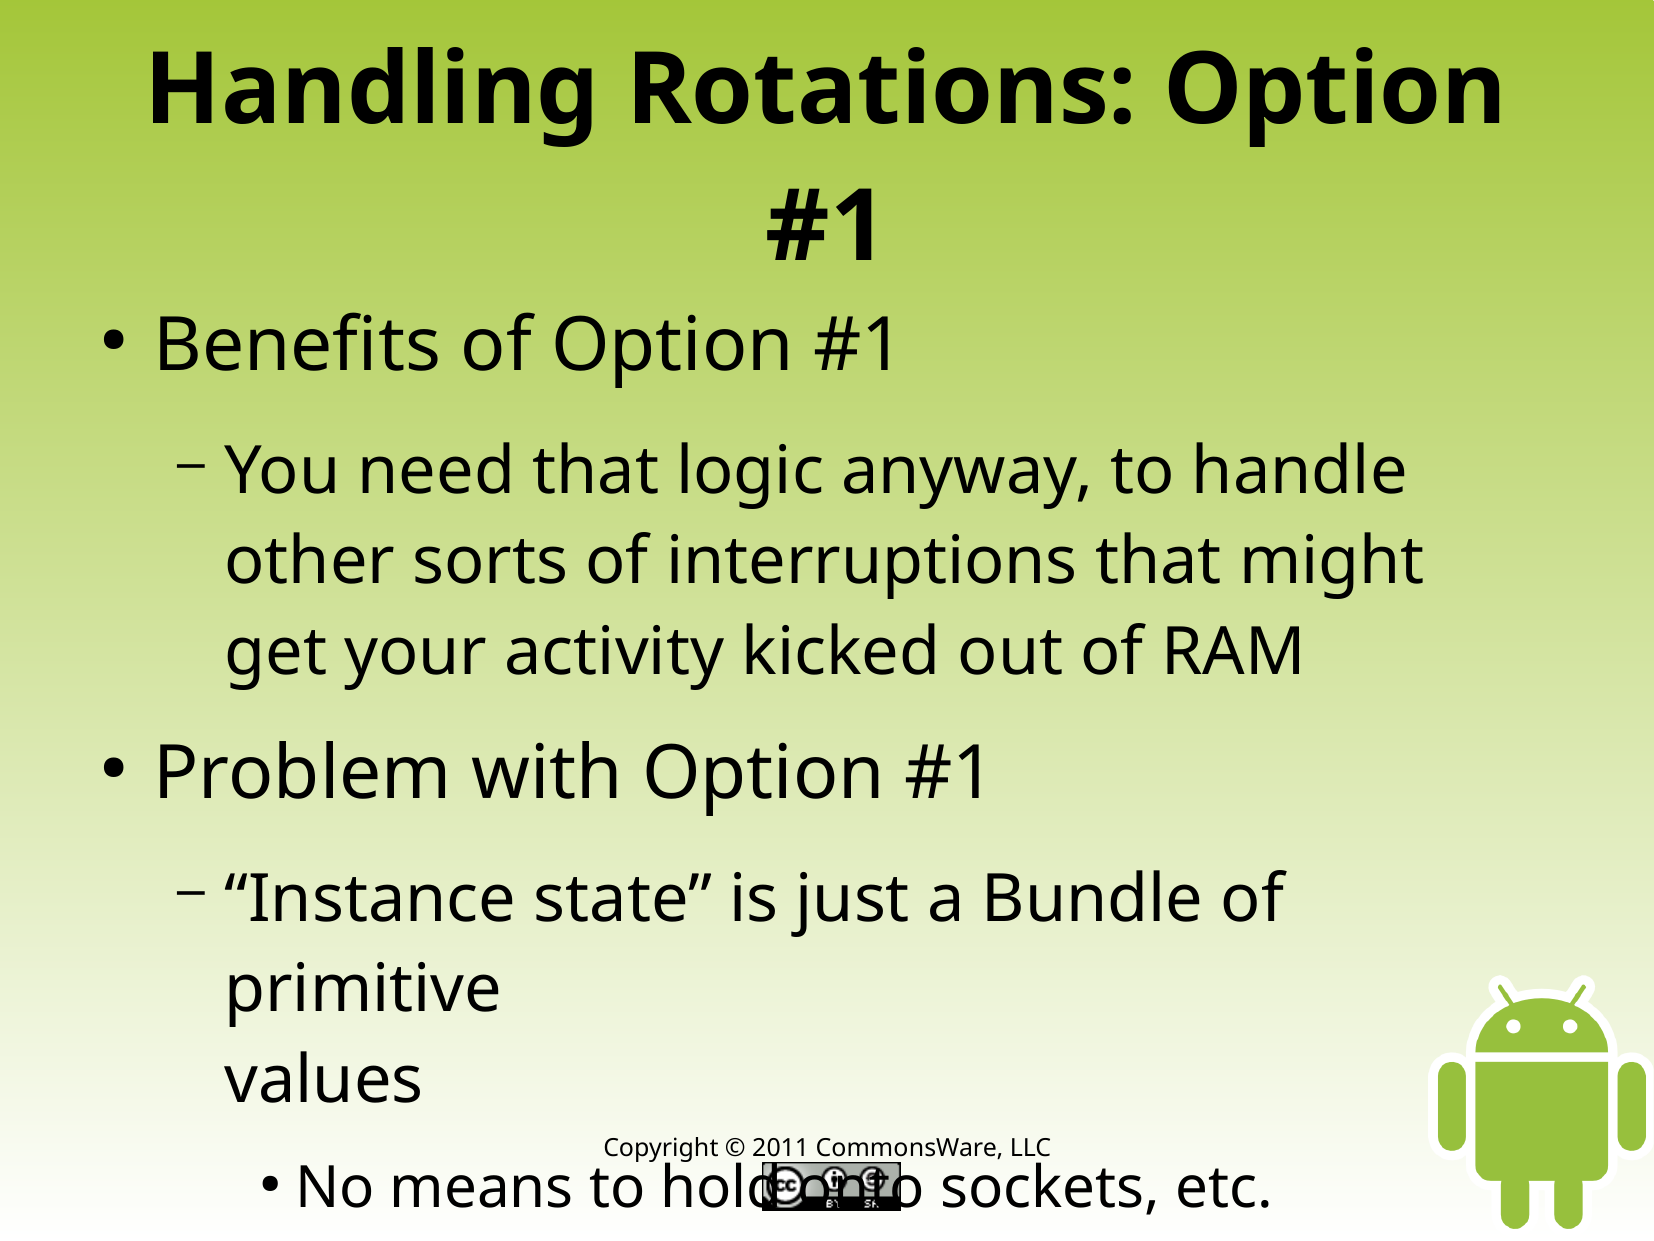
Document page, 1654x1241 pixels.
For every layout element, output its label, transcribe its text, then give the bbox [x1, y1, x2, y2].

picture [762, 1162, 901, 1211]
list Benefits of Option #1 You need that logic anyway, to handle other sorts of interruptions that might get your activity kicked out of RAM Problem with Option #1 “Instance state” is just a Bundle of primitive values No means to hold onto sockets, etc. [82, 290, 1538, 1088]
picture [1428, 975, 1654, 1238]
picture [762, 1179, 772, 1203]
title Handling Rotations: Option #1 [82, 49, 1571, 257]
